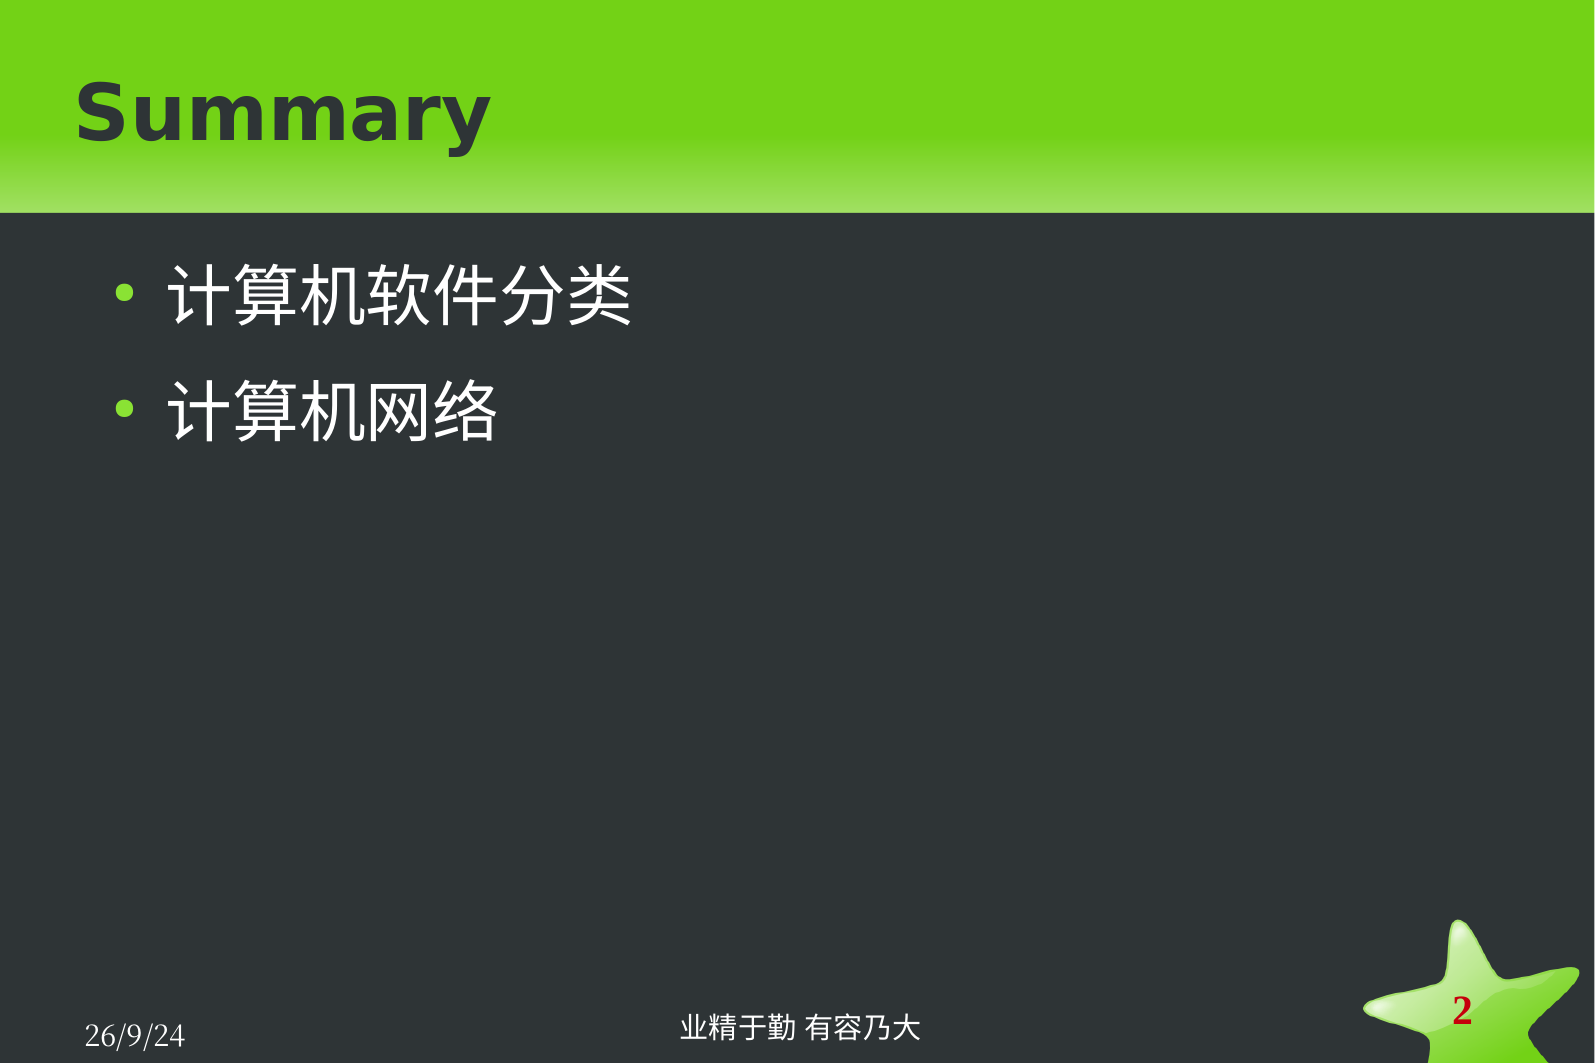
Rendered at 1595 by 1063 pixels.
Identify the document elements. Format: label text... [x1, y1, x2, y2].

title Summary [74, 25, 1510, 203]
list 计算机软件分类 计算机网络 [79, 248, 1515, 951]
picture [0, 0, 1595, 1063]
